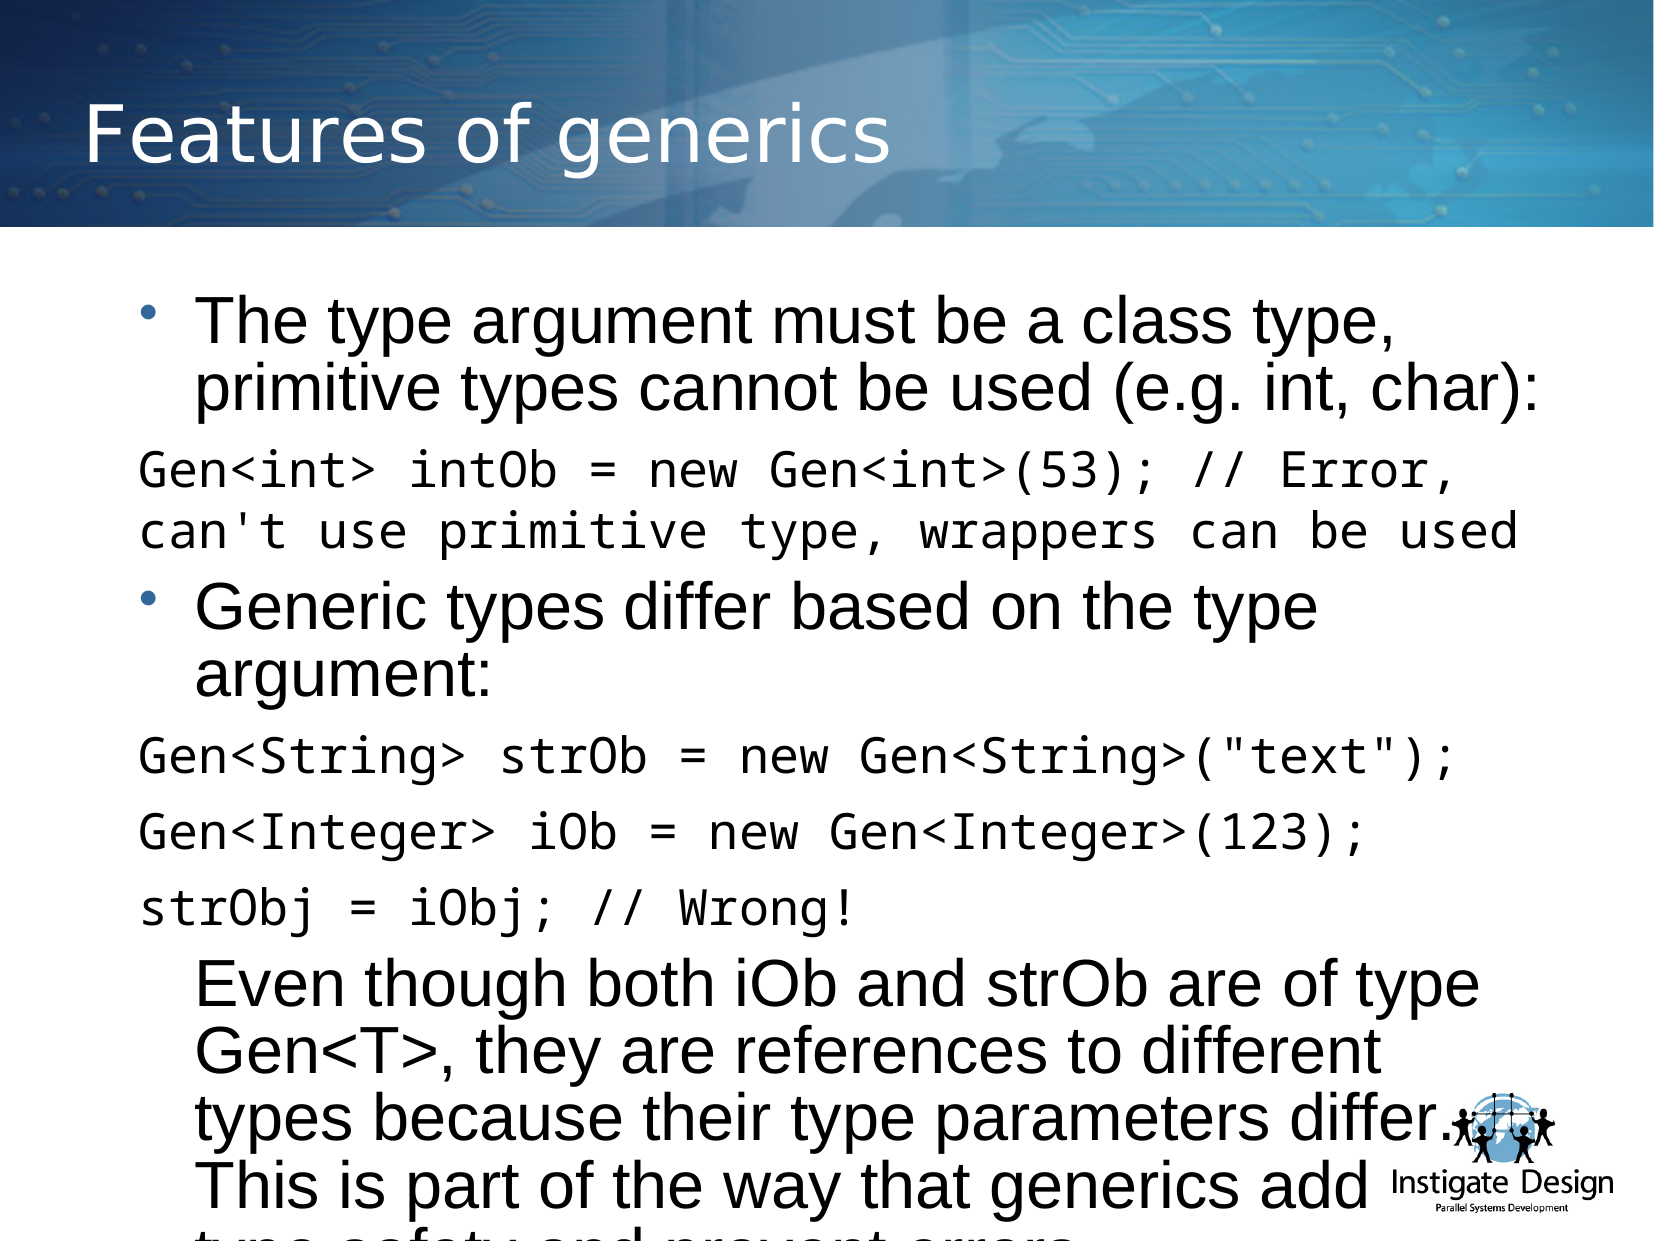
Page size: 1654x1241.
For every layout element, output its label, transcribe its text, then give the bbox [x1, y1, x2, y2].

list The type argument must be a class type, primitive types cannot be used (e.g. int, char): Gen<int> intOb = new Gen<int>(53); // Error, can't use primitive type, wrappers can be used Generic types differ based on the type argument: Gen<String> strOb = new Gen<String>("text"); Gen<Integer> iOb = new Gen<Integer>(123); strObj = iObj; // Wrong! Even though both iOb and strOb are of type Gen<T>, they are references to different types because their type parameters differ. This is part of the way that generics add type safety and prevent errors. [82, 289, 1545, 1241]
picture [1545, 1093, 1613, 1213]
picture [0, 0, 1654, 227]
title Features of generics [82, 49, 1570, 228]
